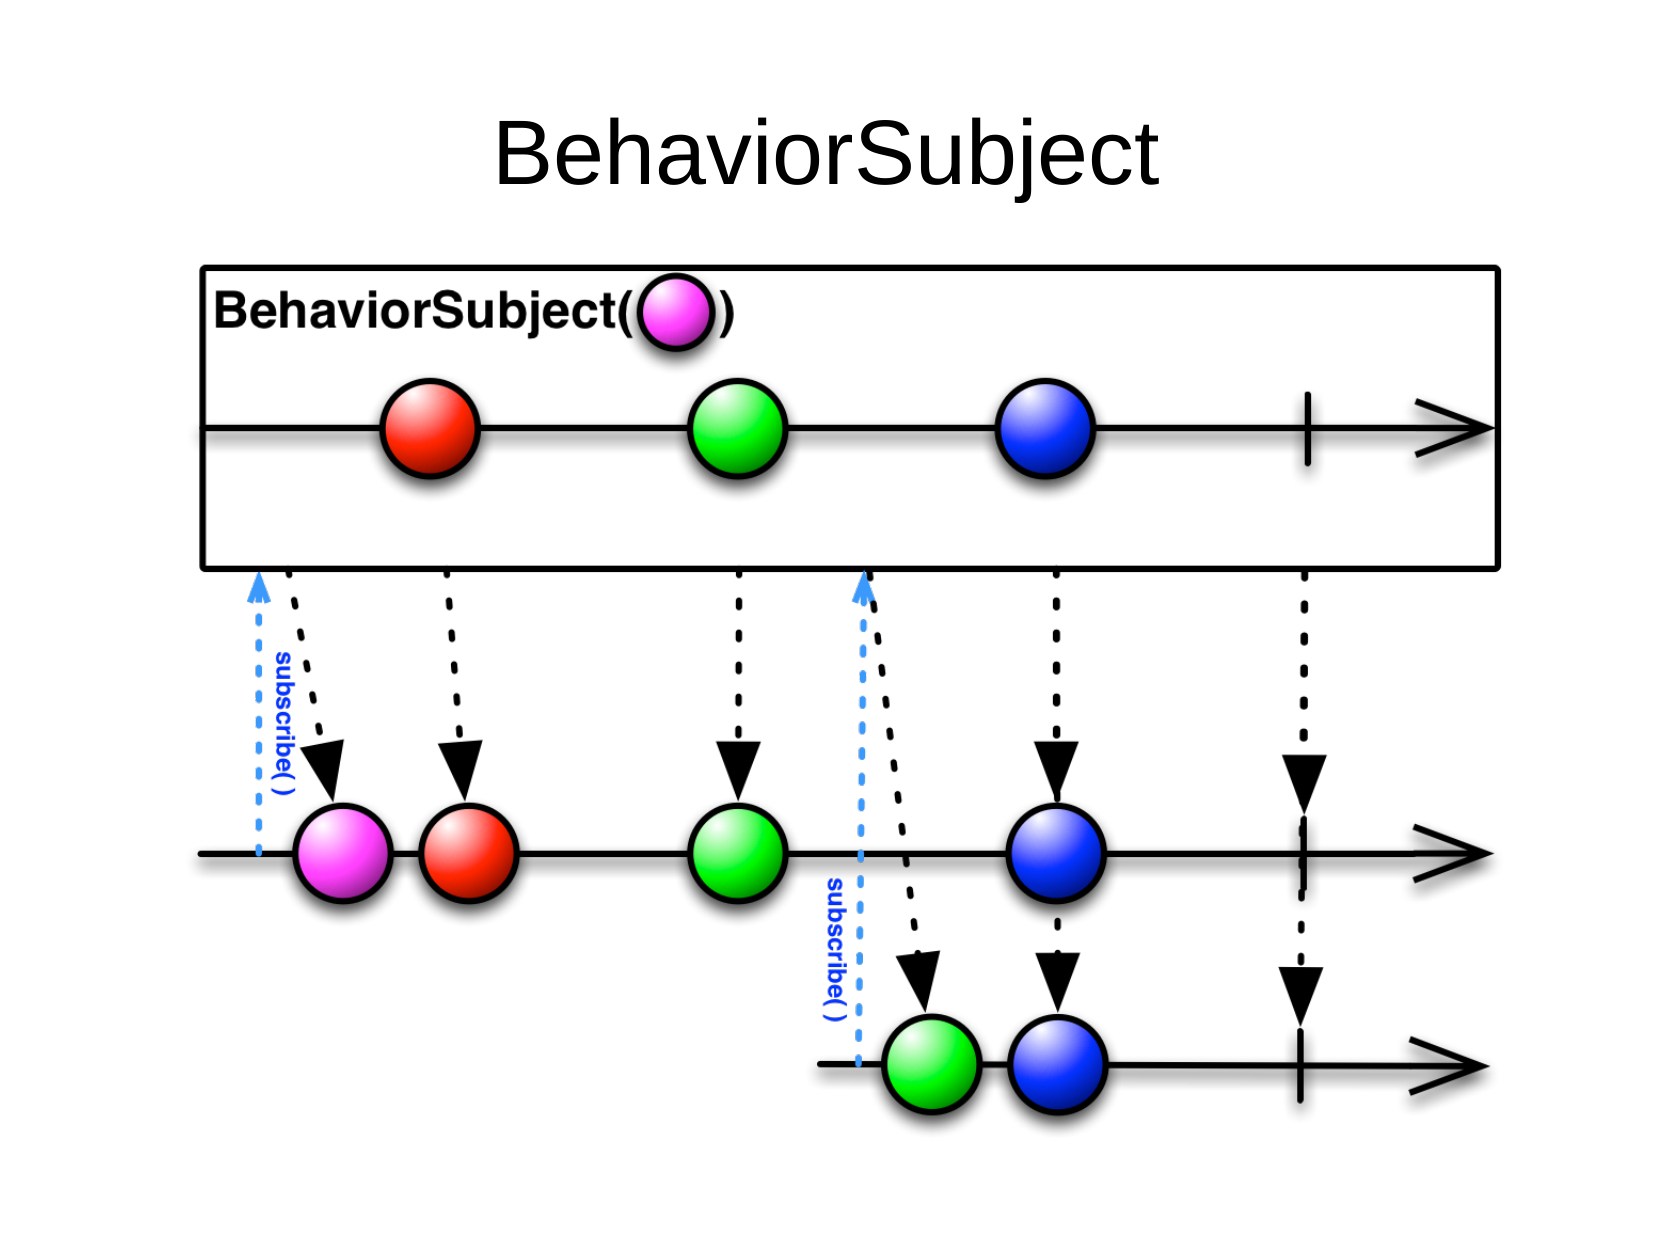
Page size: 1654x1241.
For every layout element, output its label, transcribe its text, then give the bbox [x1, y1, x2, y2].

title BehaviorSubject [82, 49, 1571, 257]
picture [165, 254, 1531, 1141]
